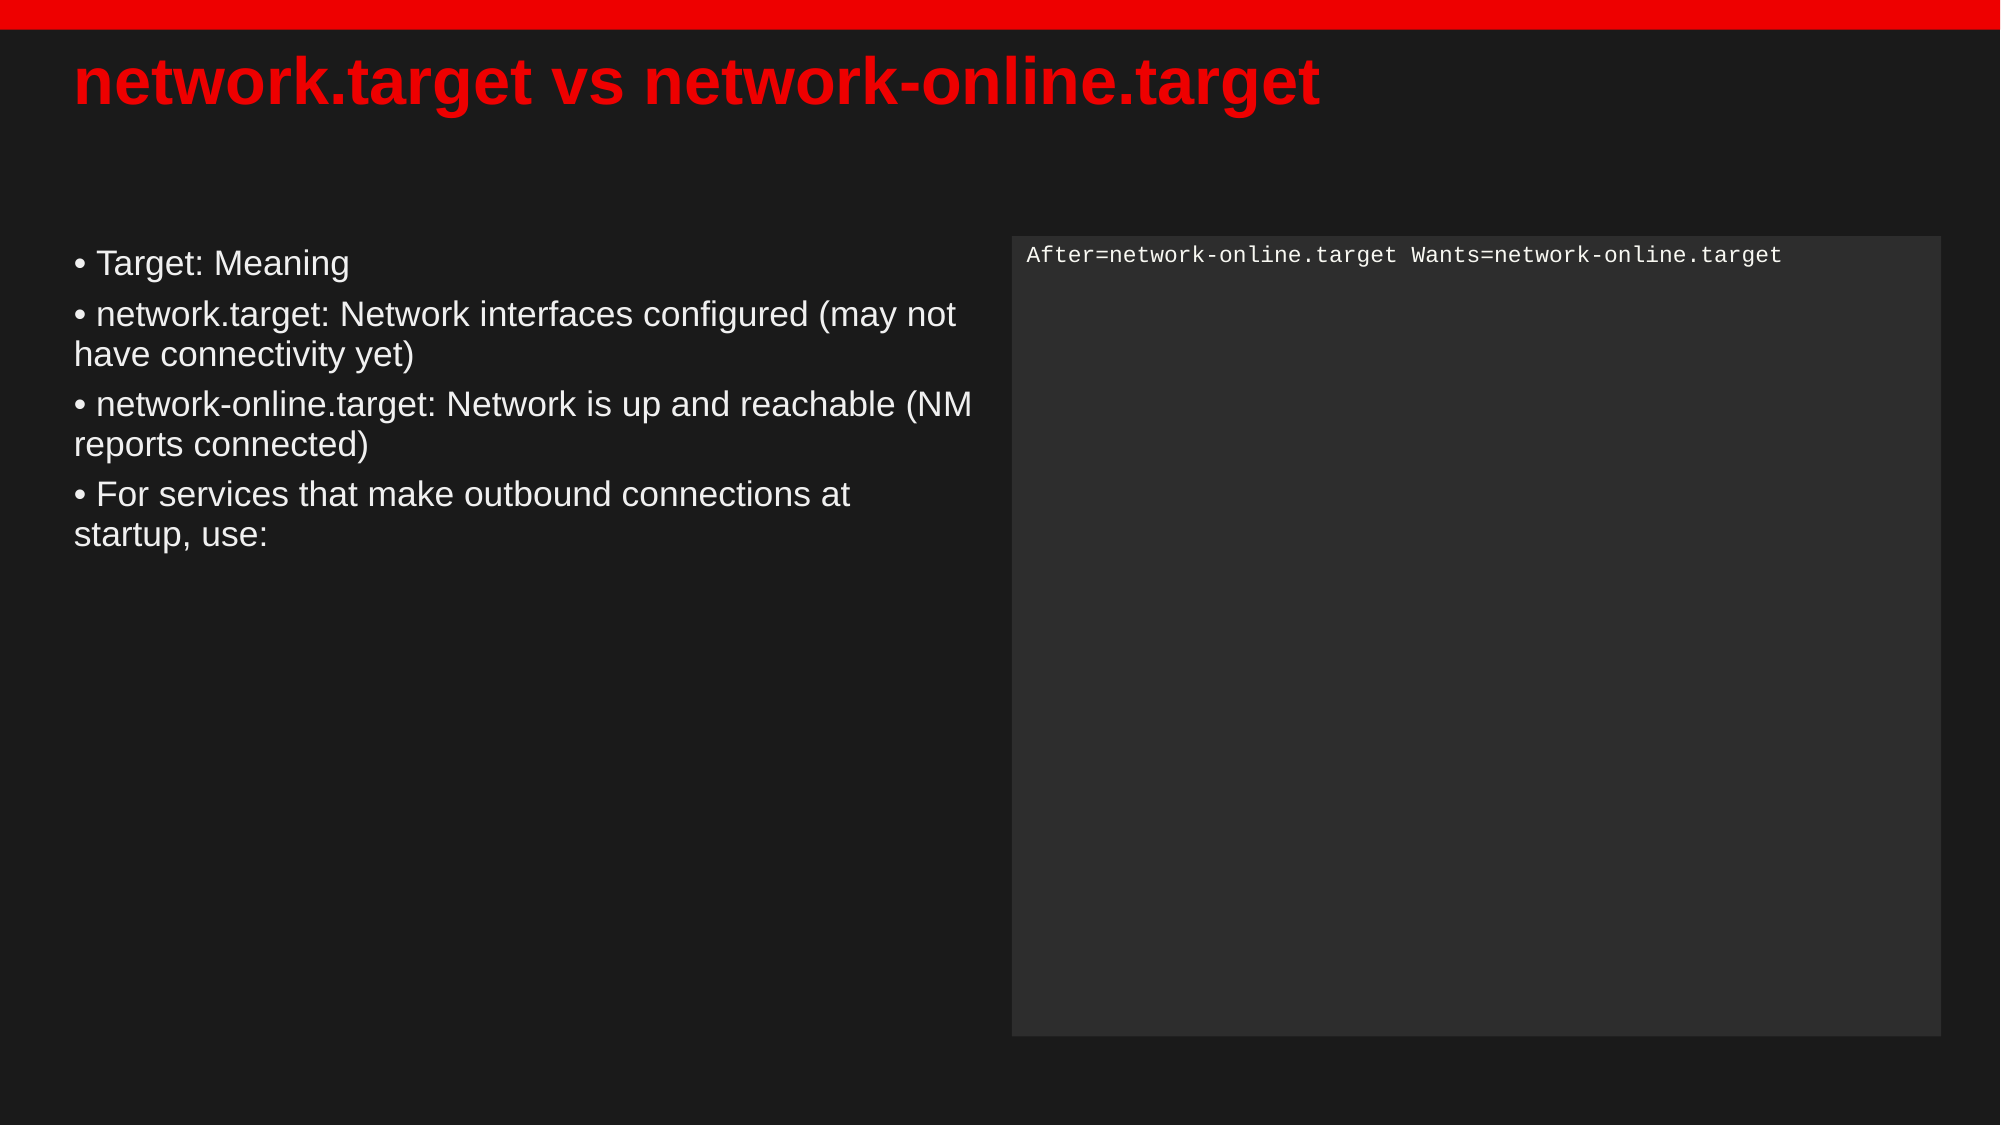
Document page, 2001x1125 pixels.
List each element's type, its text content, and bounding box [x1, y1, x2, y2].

text_box network.target vs network-online.target [59, 36, 1942, 208]
text_box [0, 0, 2001, 30]
text_box • Target: Meaning • network.target: Network interfaces configured (may not have connectivity yet) • network-online.target: Network is up and reachable (NM reports connected) • For services that make outbound connections at startup, use: [59, 236, 989, 1037]
text_box After=network-online.target Wants=network-online.target [1011, 236, 1942, 1037]
